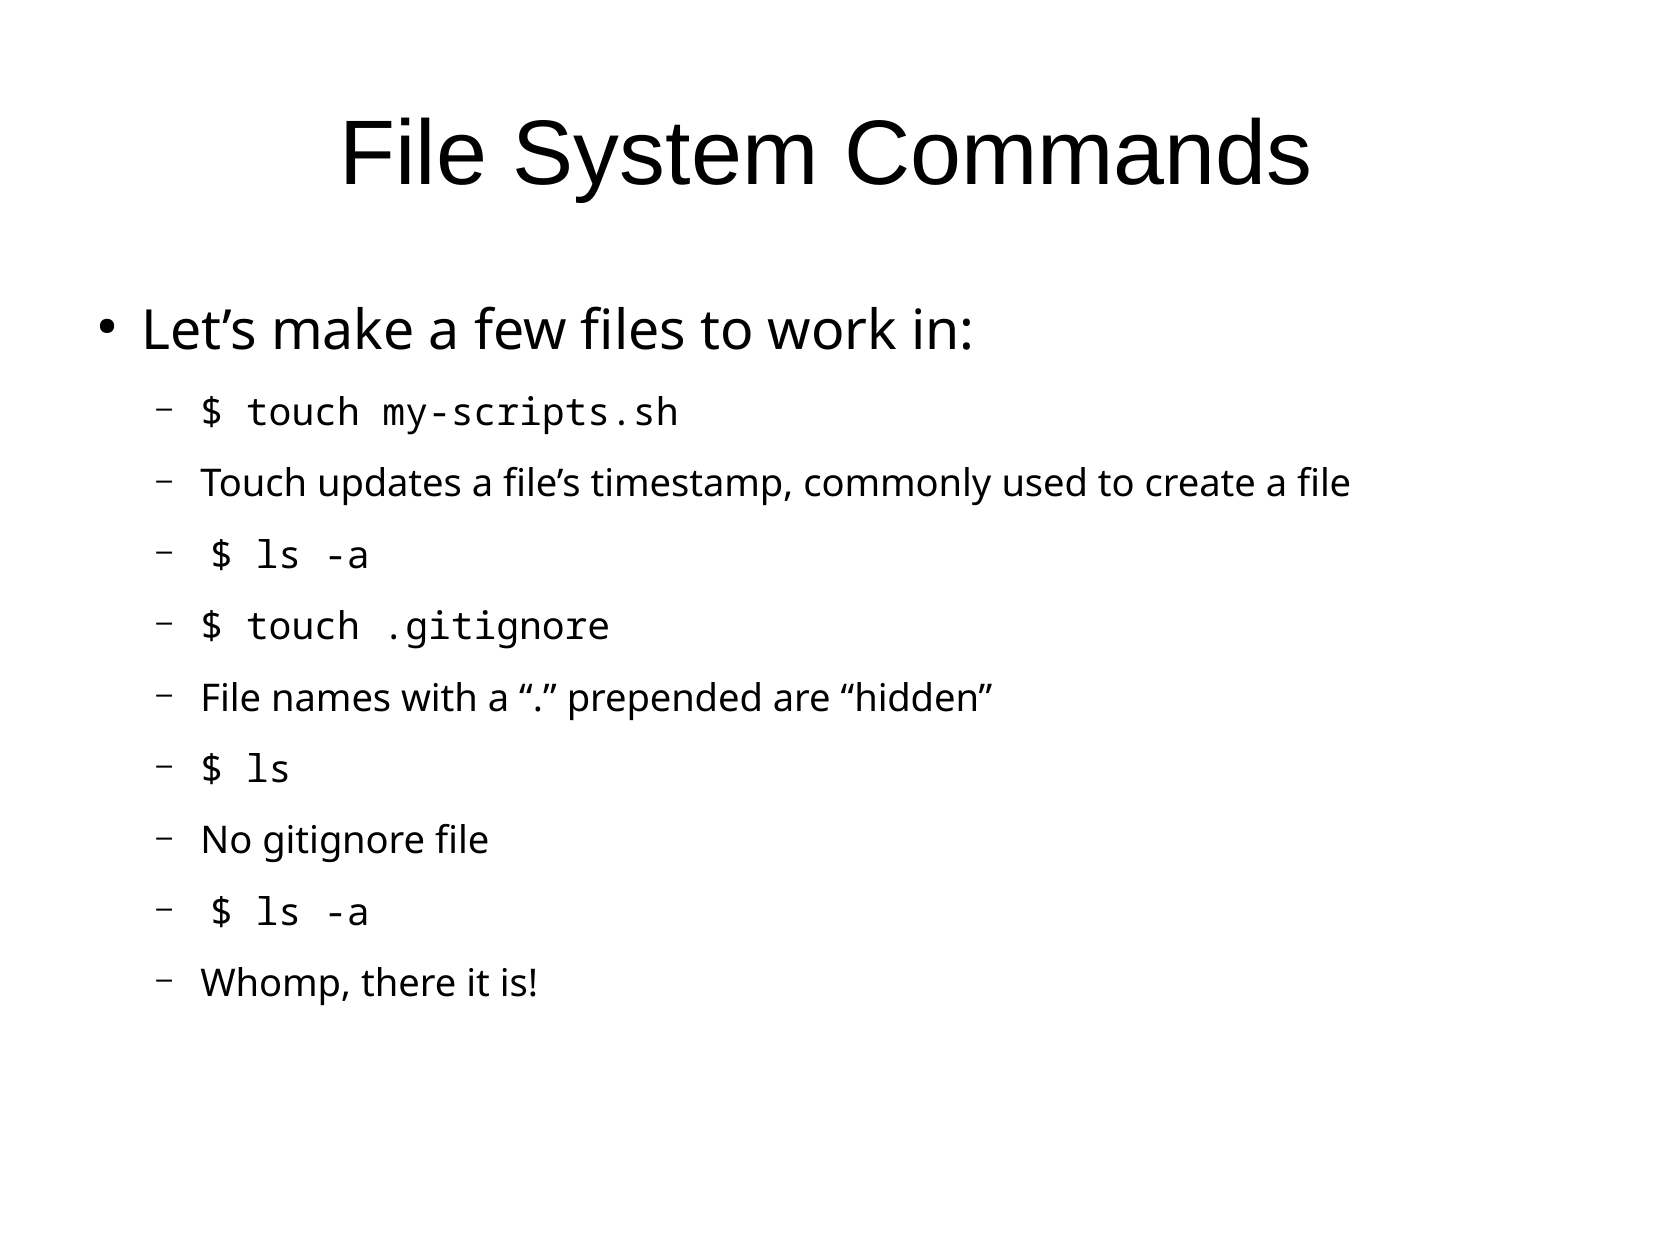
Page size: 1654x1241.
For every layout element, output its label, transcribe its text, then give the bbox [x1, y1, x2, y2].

list Let’s make a few files to work in: $ touch my-scripts.sh Touch updates a file’s timestamp, commonly used to create a file $ ls -a $ touch .gitignore File names with a “.” prepended are “hidden” $ ls No gitignore file $ ls -a Whomp, there it is! [82, 290, 1571, 1010]
title File System Commands [82, 49, 1571, 257]
